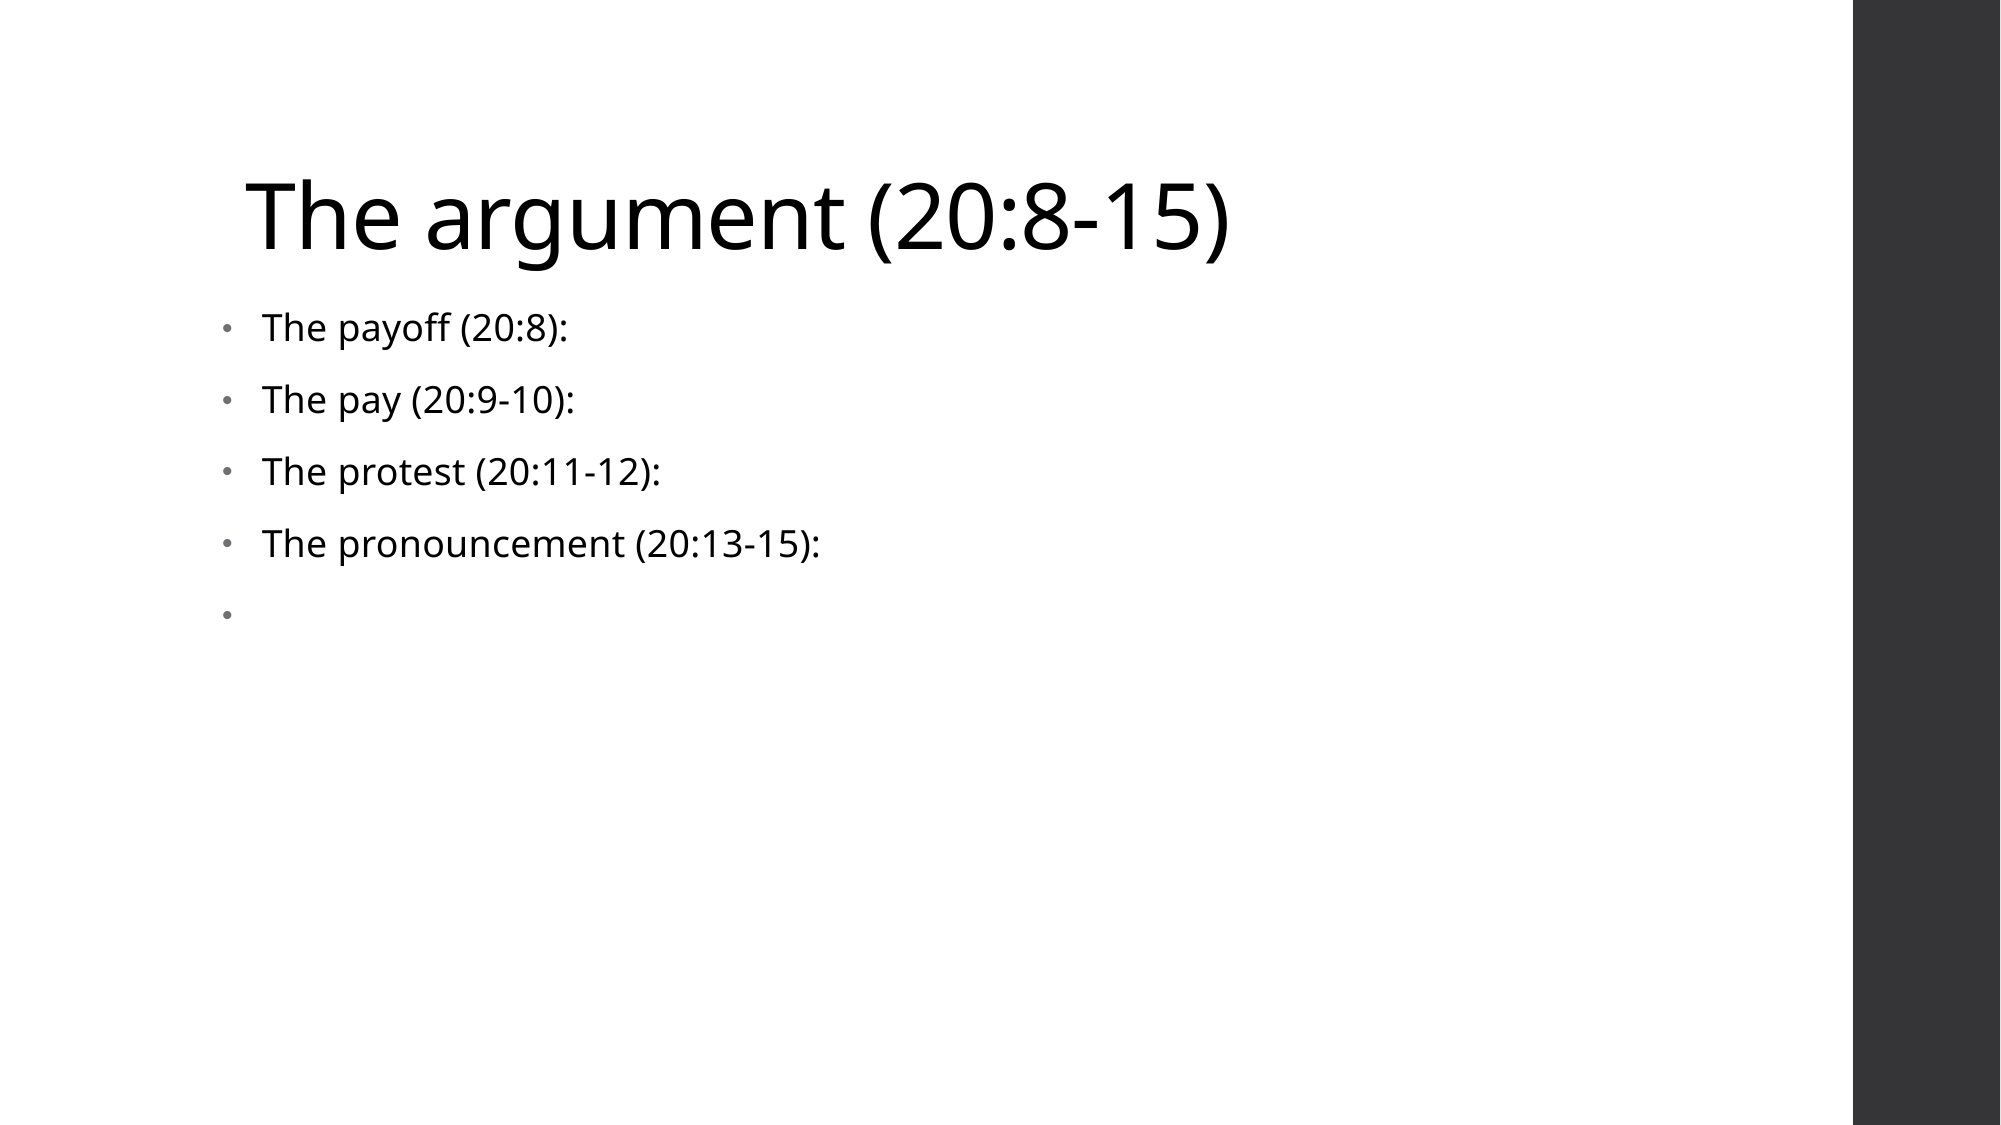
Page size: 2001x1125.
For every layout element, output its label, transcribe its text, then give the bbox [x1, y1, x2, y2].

title The argument (20:8-15) [206, 60, 1797, 278]
list The payoff (20:8): The pay (20:9-10): The protest (20:11-12): The pronouncement (20:13-15): [206, 299, 1617, 1014]
